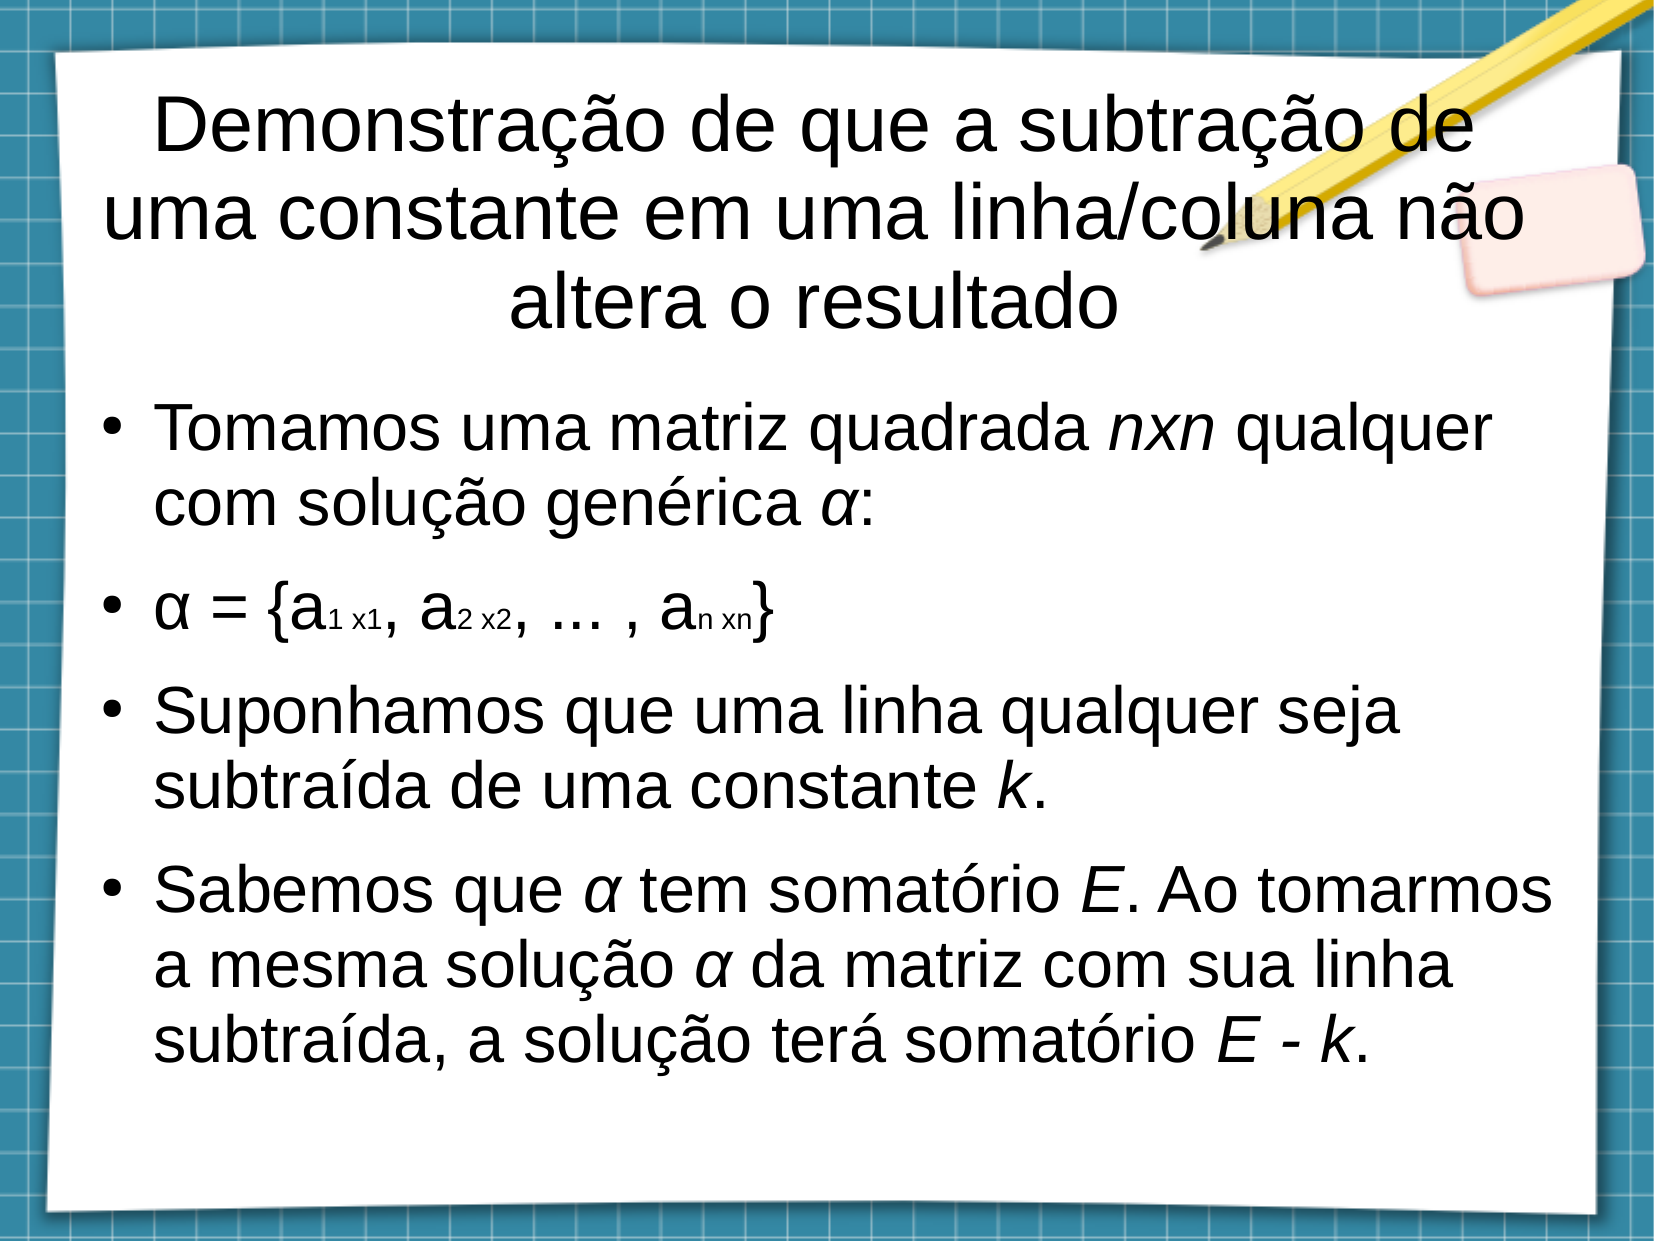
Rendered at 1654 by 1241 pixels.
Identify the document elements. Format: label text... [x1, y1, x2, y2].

title Demonstração de que a subtração de uma constante em uma linha/coluna não altera o resultado [70, 79, 1559, 346]
picture [0, 0, 1654, 1241]
list Tomamos uma matriz quadrada nxn qualquer com solução genérica α: α = {a1 x1, a2 x2, ... , an xn} Suponhamos que uma linha qualquer seja subtraída de uma constante k. Sabemos que α tem somatório E. Ao tomarmos a mesma solução α da matriz com sua linha subtraída, a solução terá somatório E - k. [82, 389, 1571, 1109]
